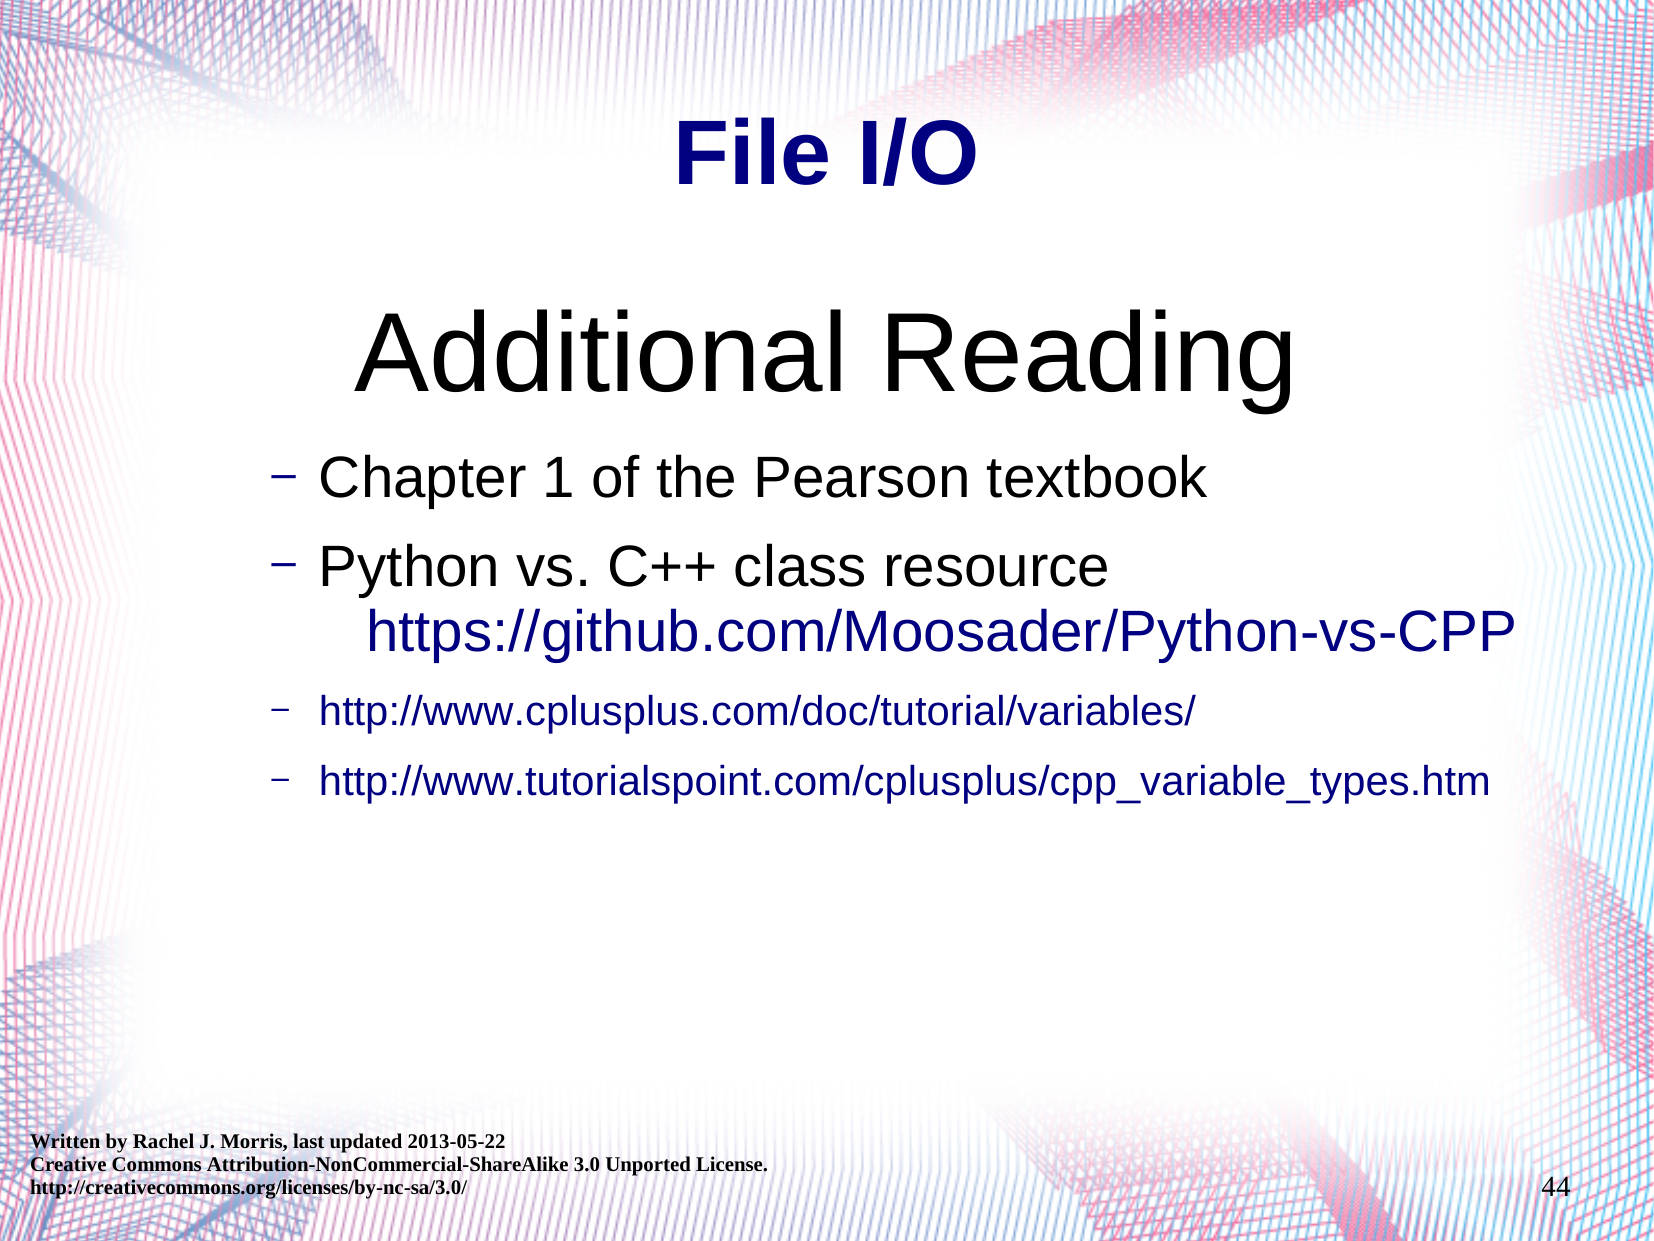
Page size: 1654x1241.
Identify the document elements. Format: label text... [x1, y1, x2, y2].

list Additional Reading Chapter 1 of the Pearson textbook Python vs. C++ class resource https://github.com/Moosader/Python-vs-CPP http://www.cplusplus.com/doc/tutorial/variables/ http://www.tutorialspoint.com/cplusplus/cpp_variable_types.htm [82, 290, 1571, 1010]
picture [0, 0, 1654, 1241]
title File I/O [82, 49, 1571, 257]
